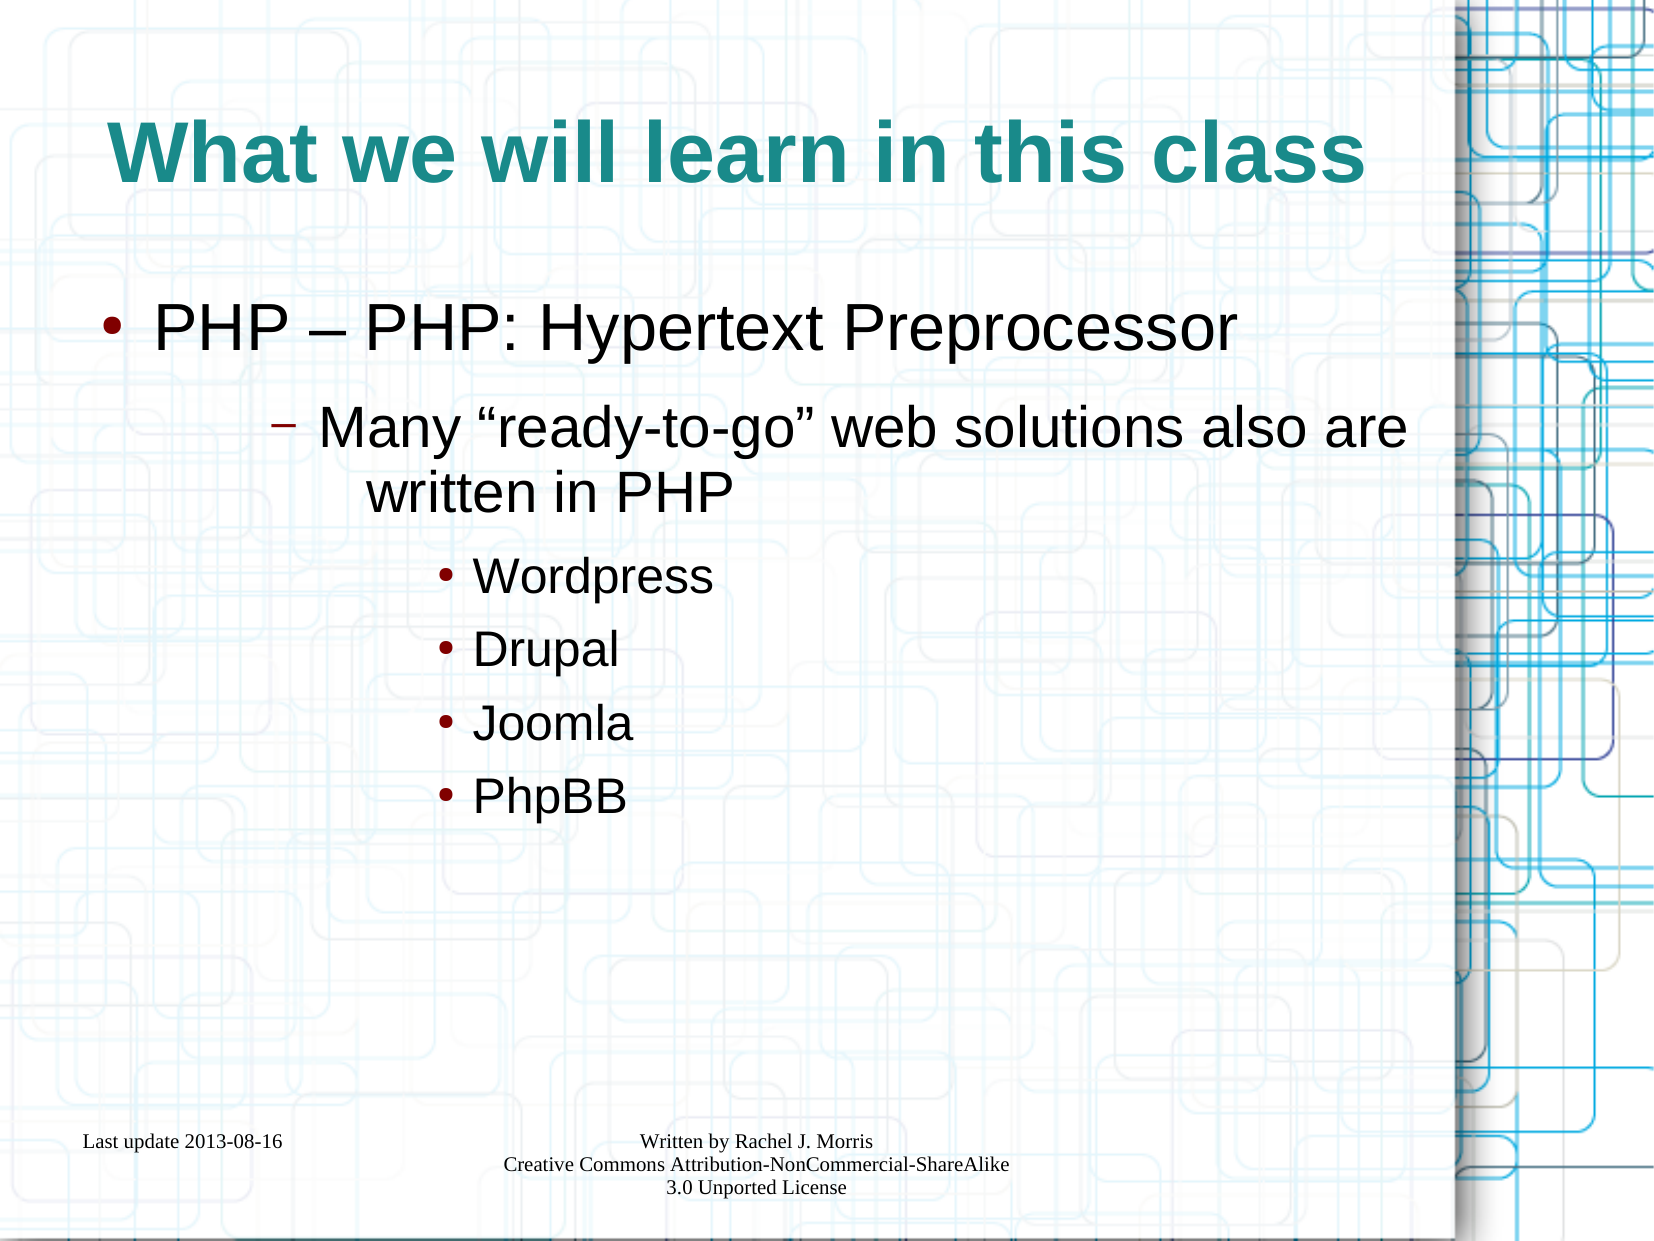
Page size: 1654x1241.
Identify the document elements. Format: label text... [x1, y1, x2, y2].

picture [0, 0, 1654, 1241]
title What we will learn in this class [59, 49, 1418, 257]
list PHP – PHP: Hypertext Preprocessor Many “ready-to-go” web solutions also are written in PHP Wordpress Drupal Joomla PhpBB [82, 290, 1418, 1010]
